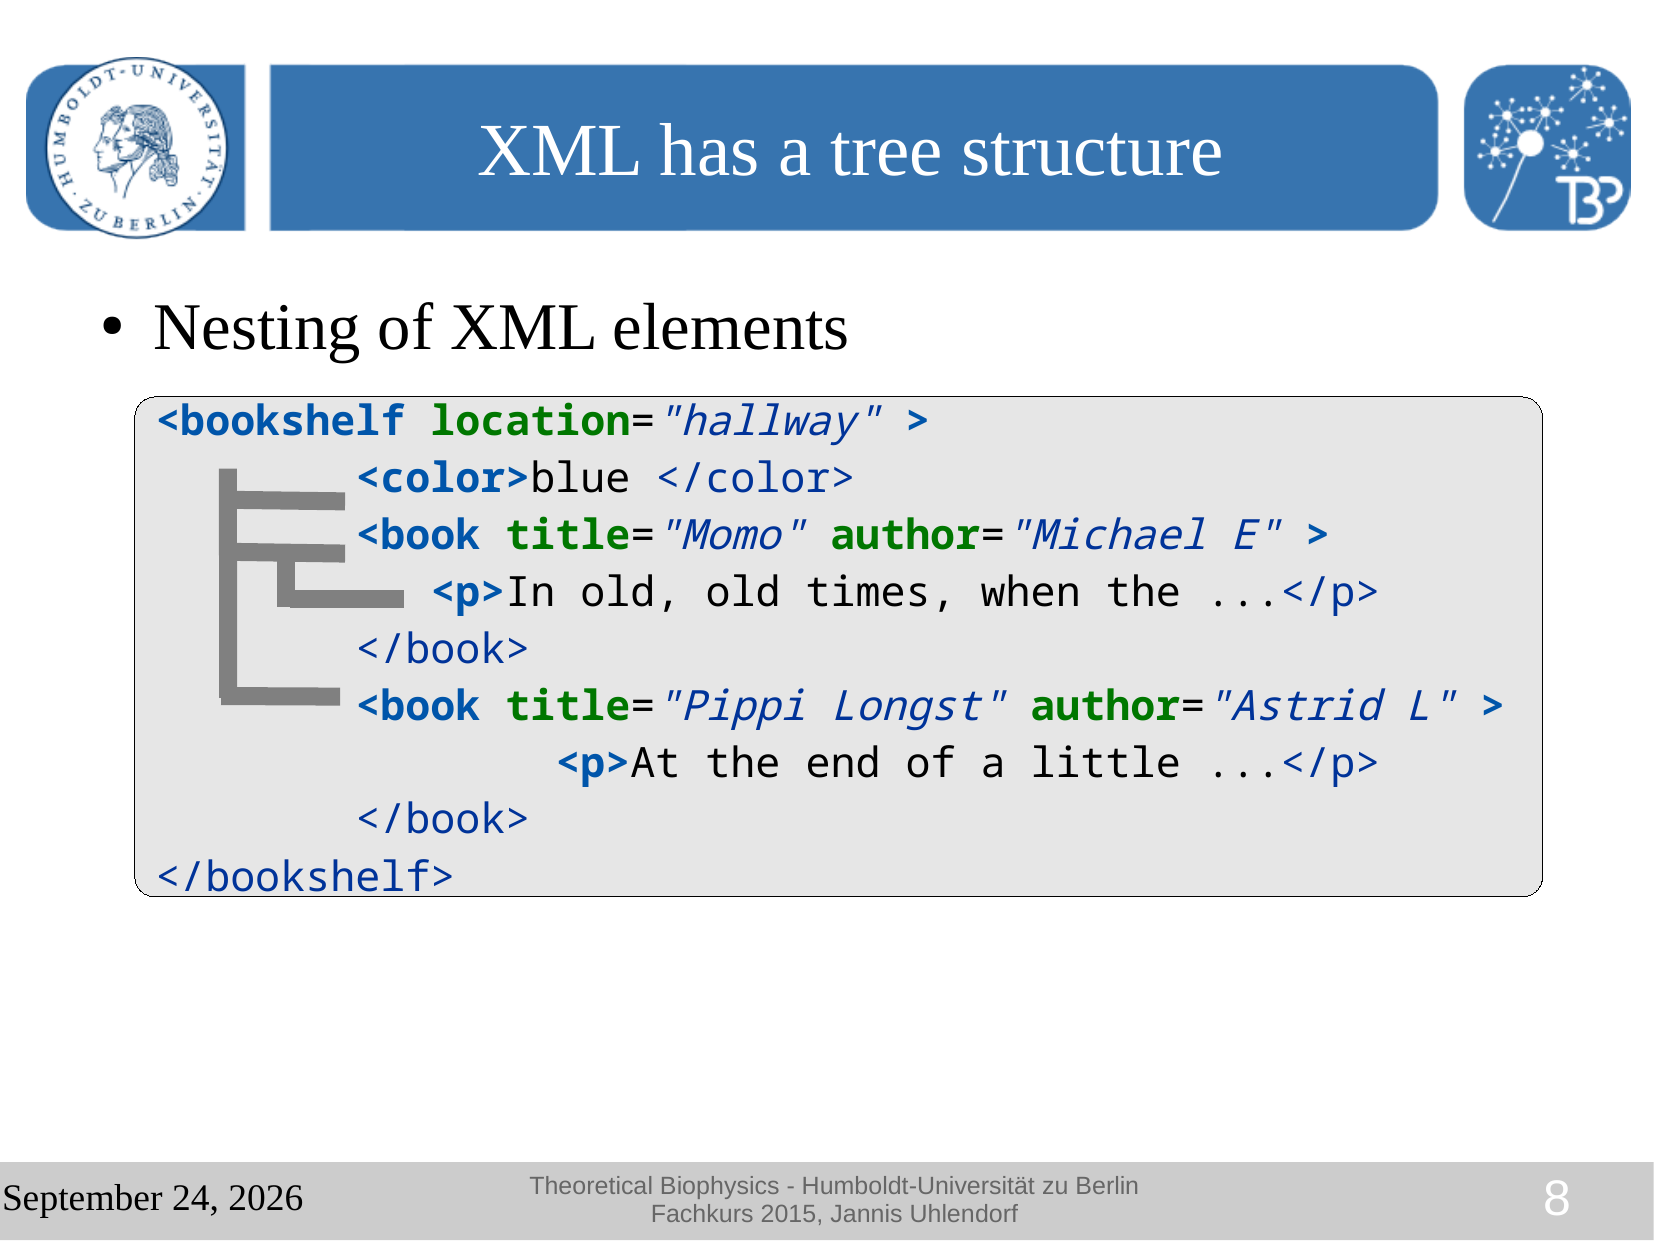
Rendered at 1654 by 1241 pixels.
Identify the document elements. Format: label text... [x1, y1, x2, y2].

list Nesting of XML elements [82, 290, 1571, 1109]
text_box <bookshelf location="hallway" > <color>blue </color> <book title="Momo" author="Michael E" > <p>In old, old times, when the ...</p> </book> <book title="Pippi Longst" author="Astrid L" > <p>At the end of a little ...</p> </book> </bookshelf> [134, 396, 1543, 897]
picture [26, 57, 1631, 248]
title XML has a tree structure [266, 74, 1434, 227]
